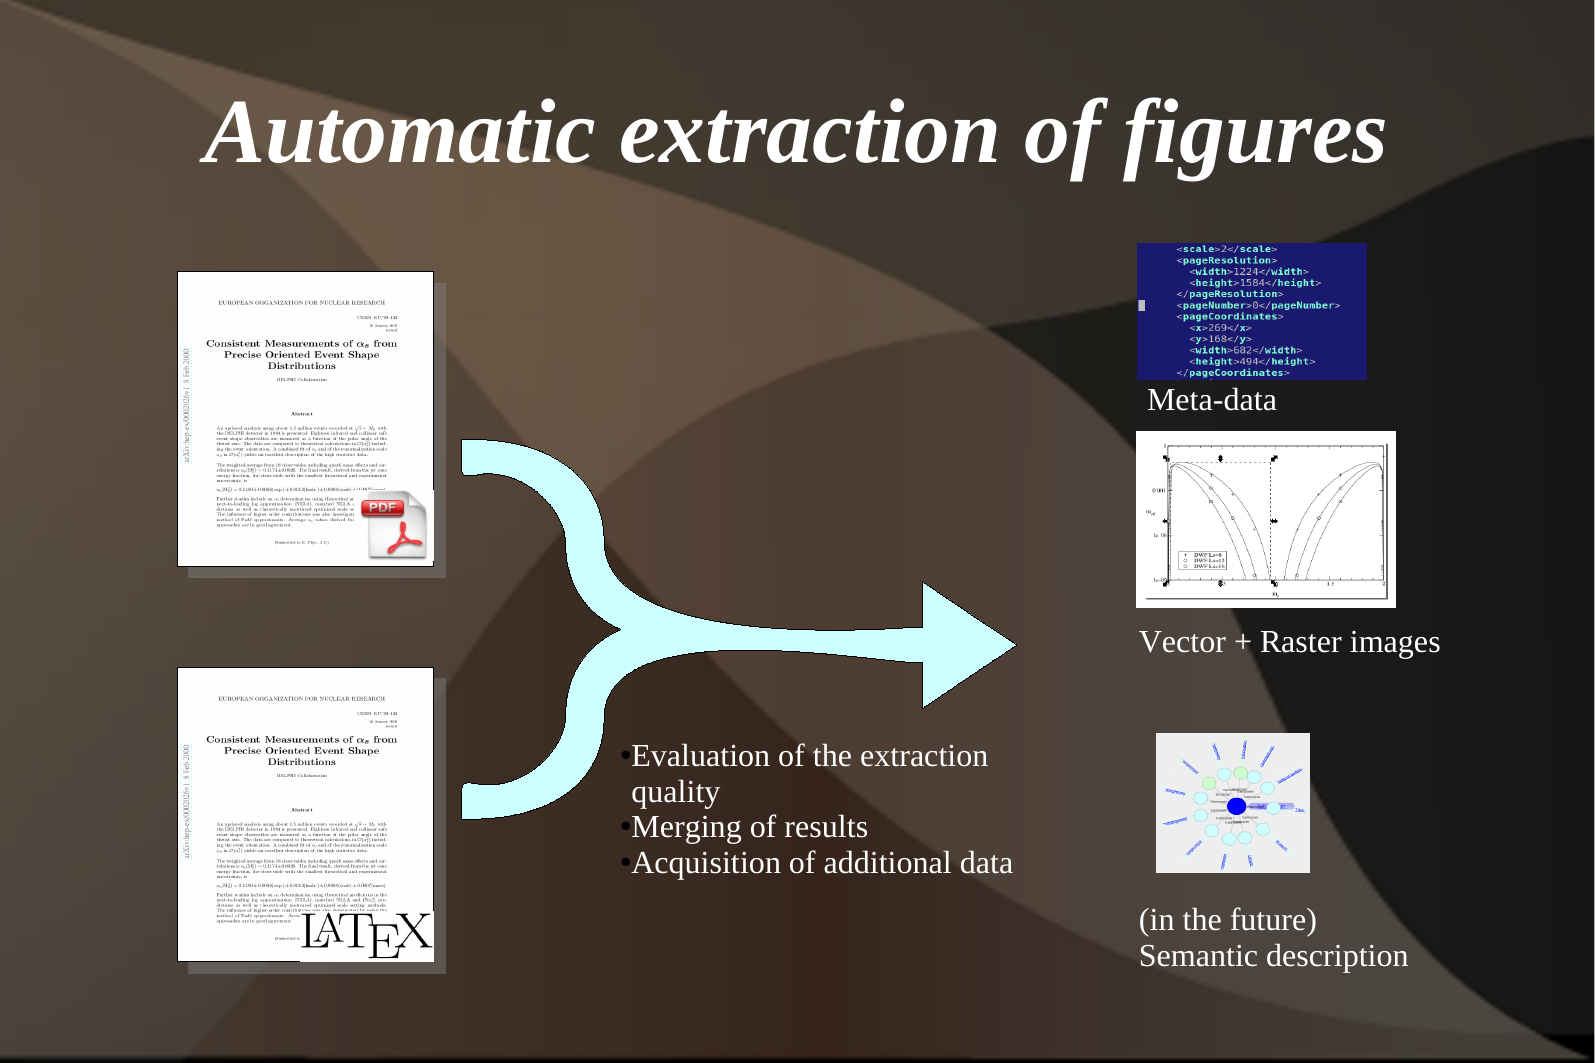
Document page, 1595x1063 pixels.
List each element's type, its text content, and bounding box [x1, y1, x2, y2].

picture [0, 0, 1595, 1063]
text_box [461, 439, 1017, 820]
text_box Vector + Raster images [1138, 623, 1538, 709]
text_box Evaluation of the extraction quality Merging of results Acquisition of additional data [620, 738, 1121, 931]
text_box Meta-data [1147, 381, 1338, 431]
text_box (in the future) Semantic description [1138, 902, 1503, 987]
title Automatic extraction of figures [79, 48, 1515, 214]
